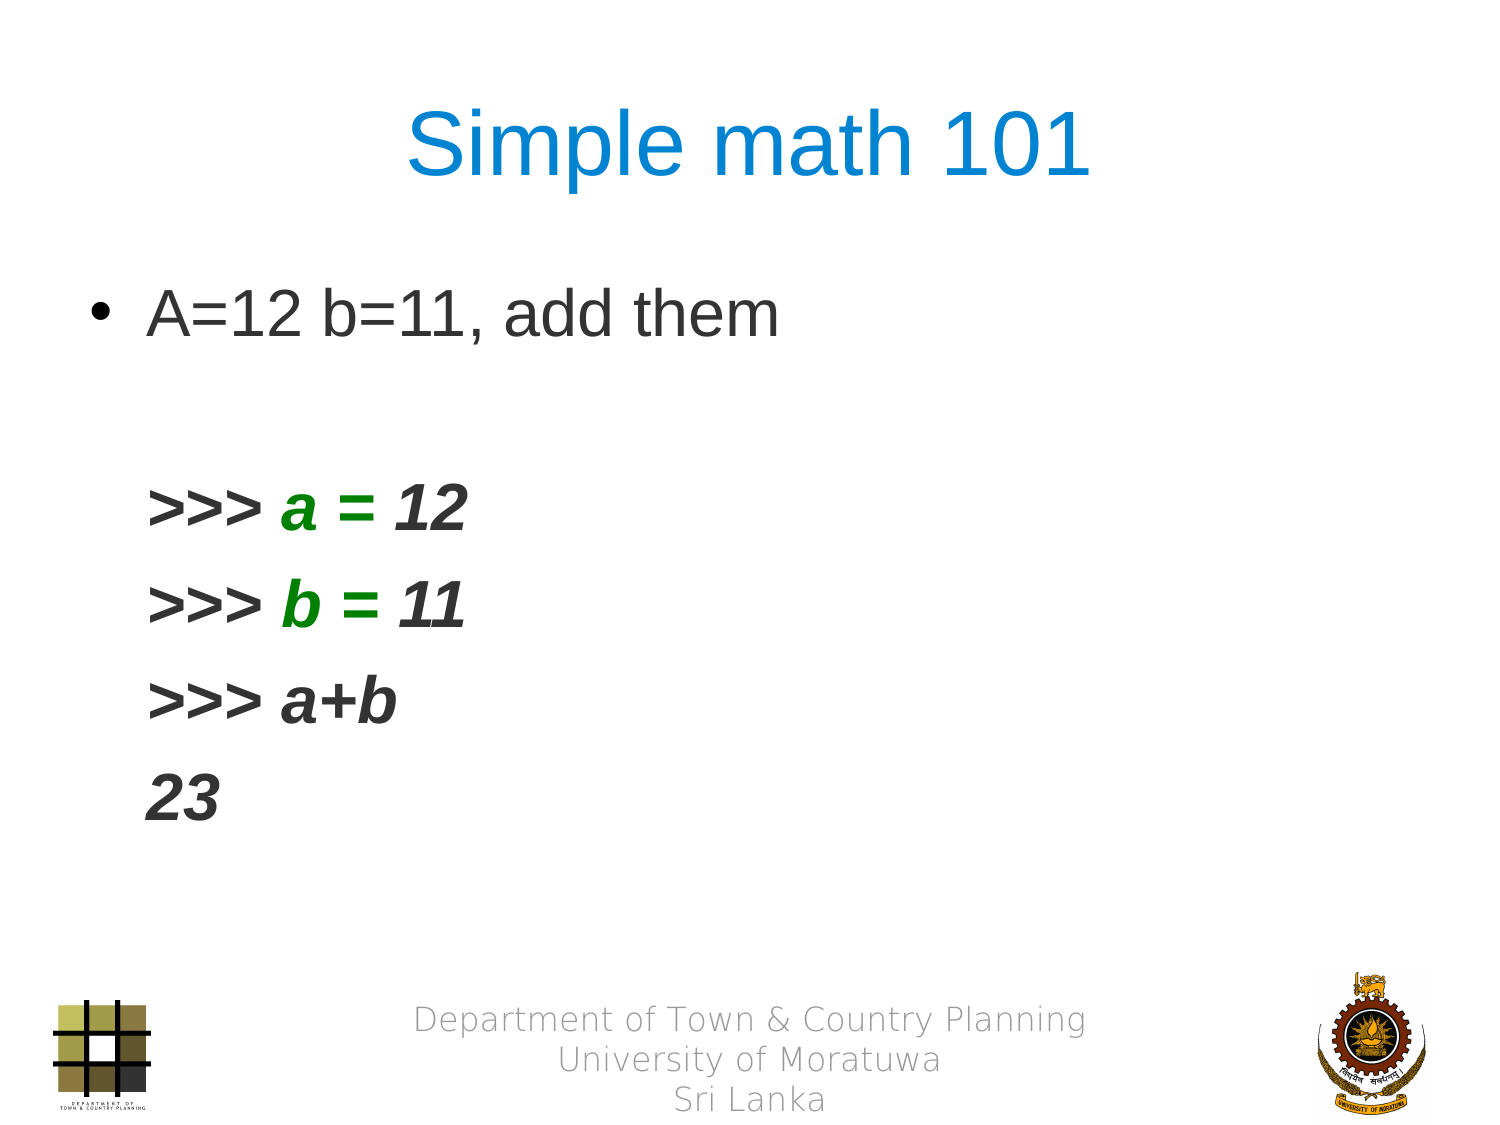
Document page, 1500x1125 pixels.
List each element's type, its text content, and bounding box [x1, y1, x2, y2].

list A=12 b=11, add them >>> a = 12 >>> b = 11 >>> a+b 23 [75, 262, 1426, 916]
picture [53, 1000, 151, 1110]
picture [1312, 966, 1435, 1125]
title Simple math 101 [75, 45, 1426, 233]
